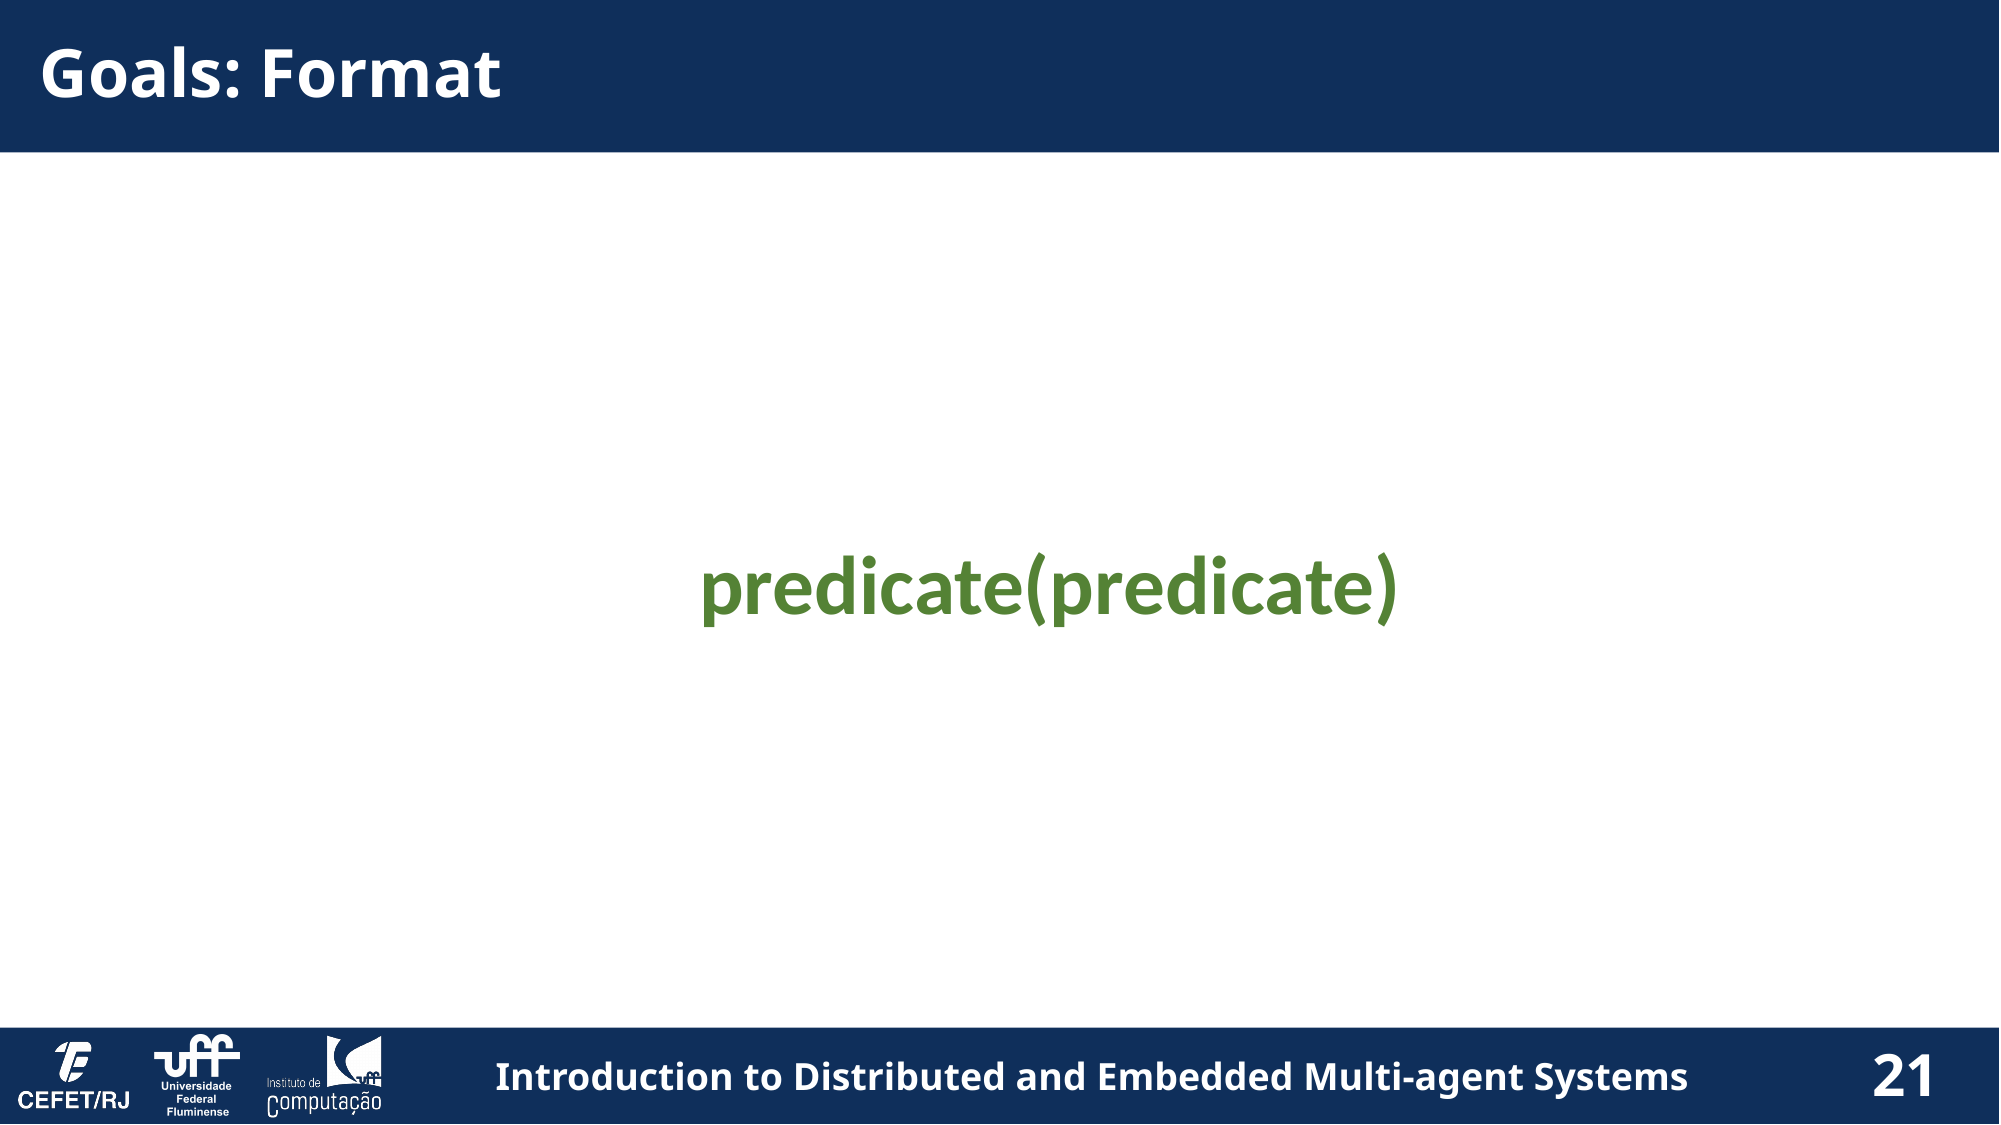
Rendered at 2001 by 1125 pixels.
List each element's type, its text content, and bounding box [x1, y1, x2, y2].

picture [265, 1033, 383, 1118]
picture [153, 1033, 241, 1121]
text_box predicate(predicate) [212, 523, 1907, 639]
text_box Goals: Format [25, 23, 1999, 119]
picture [18, 1021, 129, 1125]
